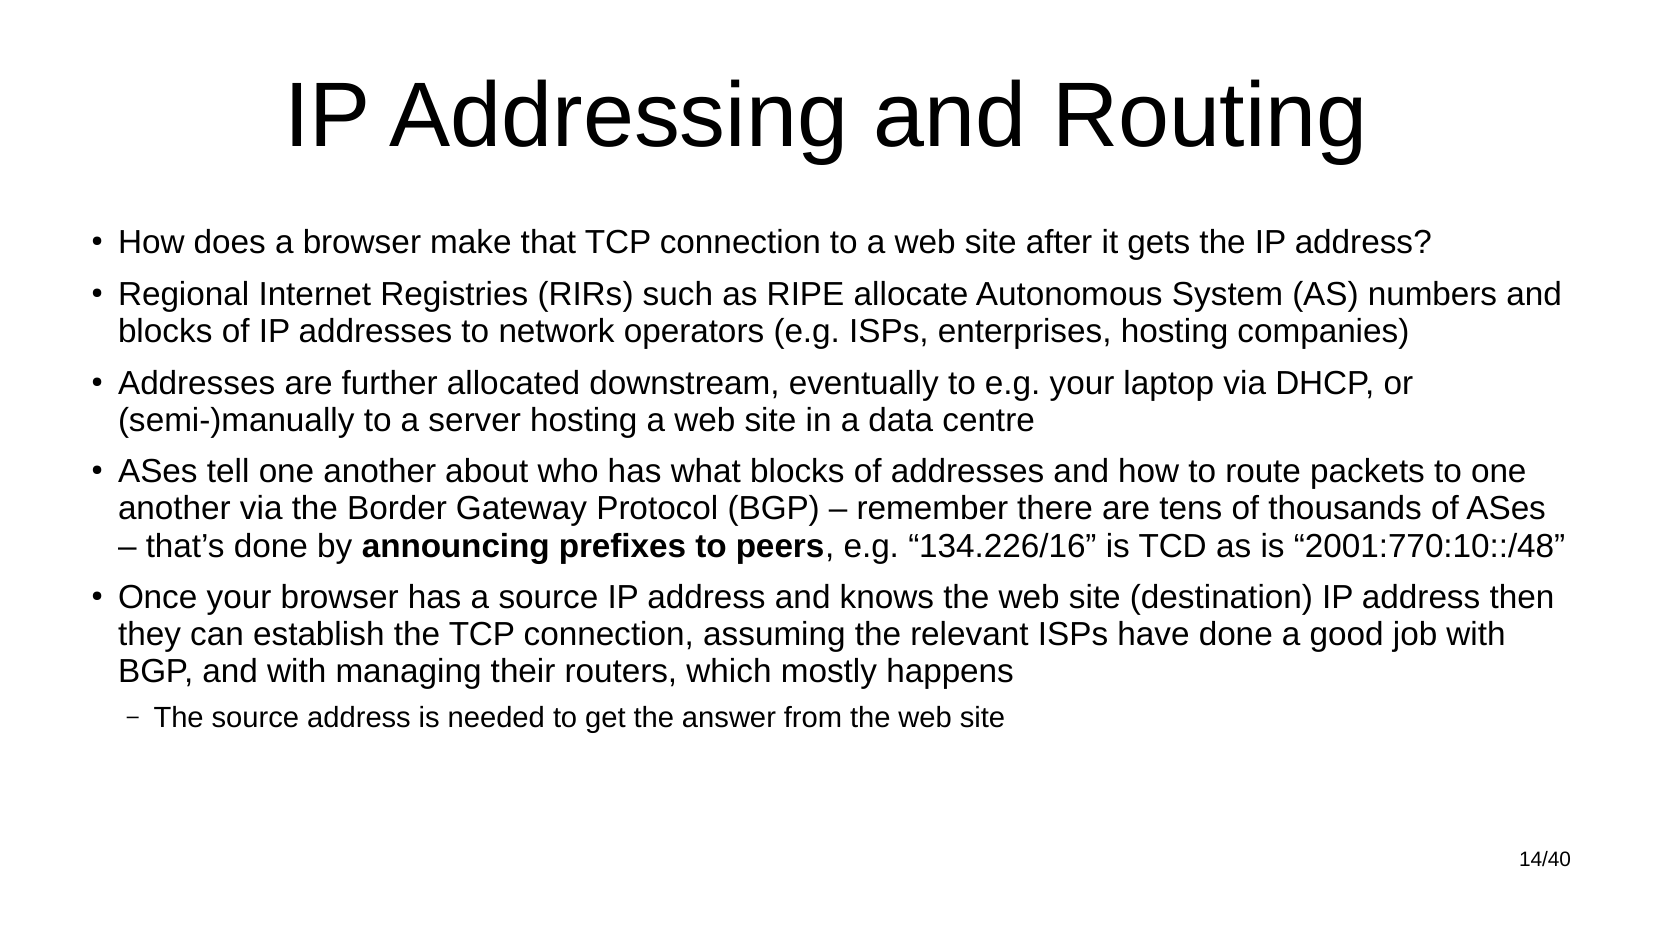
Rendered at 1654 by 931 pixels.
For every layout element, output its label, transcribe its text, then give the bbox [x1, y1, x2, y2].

title IP Addressing and Routing [82, 37, 1571, 193]
list How does a browser make that TCP connection to a web site after it gets the IP address? Regional Internet Registries (RIRs) such as RIPE allocate Autonomous System (AS) numbers and blocks of IP addresses to network operators (e.g. ISPs, enterprises, hosting companies) Addresses are further allocated downstream, eventually to e.g. your laptop via DHCP, or (semi-)manually to a server hosting a web site in a data centre ASes tell one another about who has what blocks of addresses and how to route packets to one another via the Border Gateway Protocol (BGP) – remember there are tens of thousands of ASes – that’s done by announcing prefixes to peers, e.g. “134.226/16” is TCD as is “2001:770:10::/48” Once your browser has a source IP address and knows the web site (destination) IP address then they can establish the TCP connection, assuming the relevant ISPs have done a good job with BGP, and with managing their routers, which mostly happens The source address is needed to get the answer from the web site [82, 223, 1576, 763]
